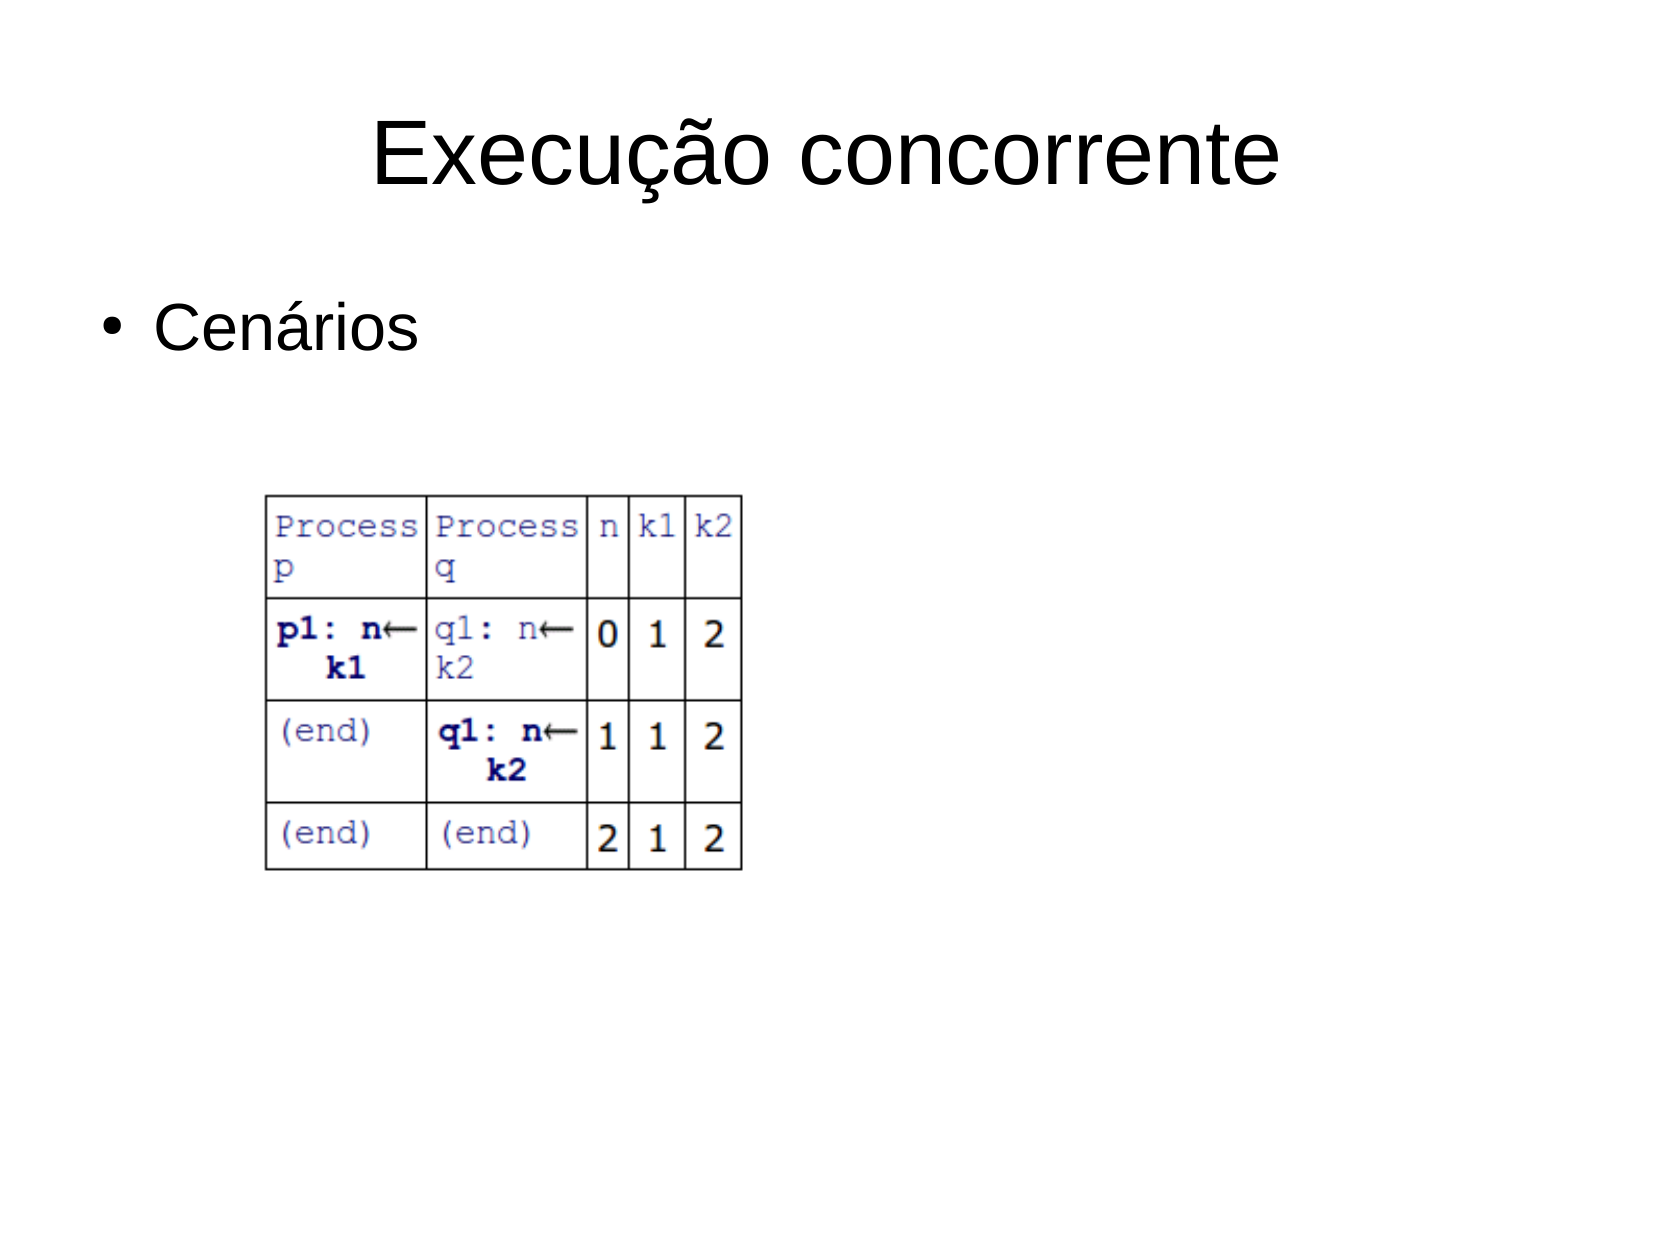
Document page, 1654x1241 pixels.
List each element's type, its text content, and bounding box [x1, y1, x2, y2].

picture [253, 483, 768, 898]
title Execução concorrente [82, 49, 1571, 257]
list Cenários [82, 290, 1538, 1010]
